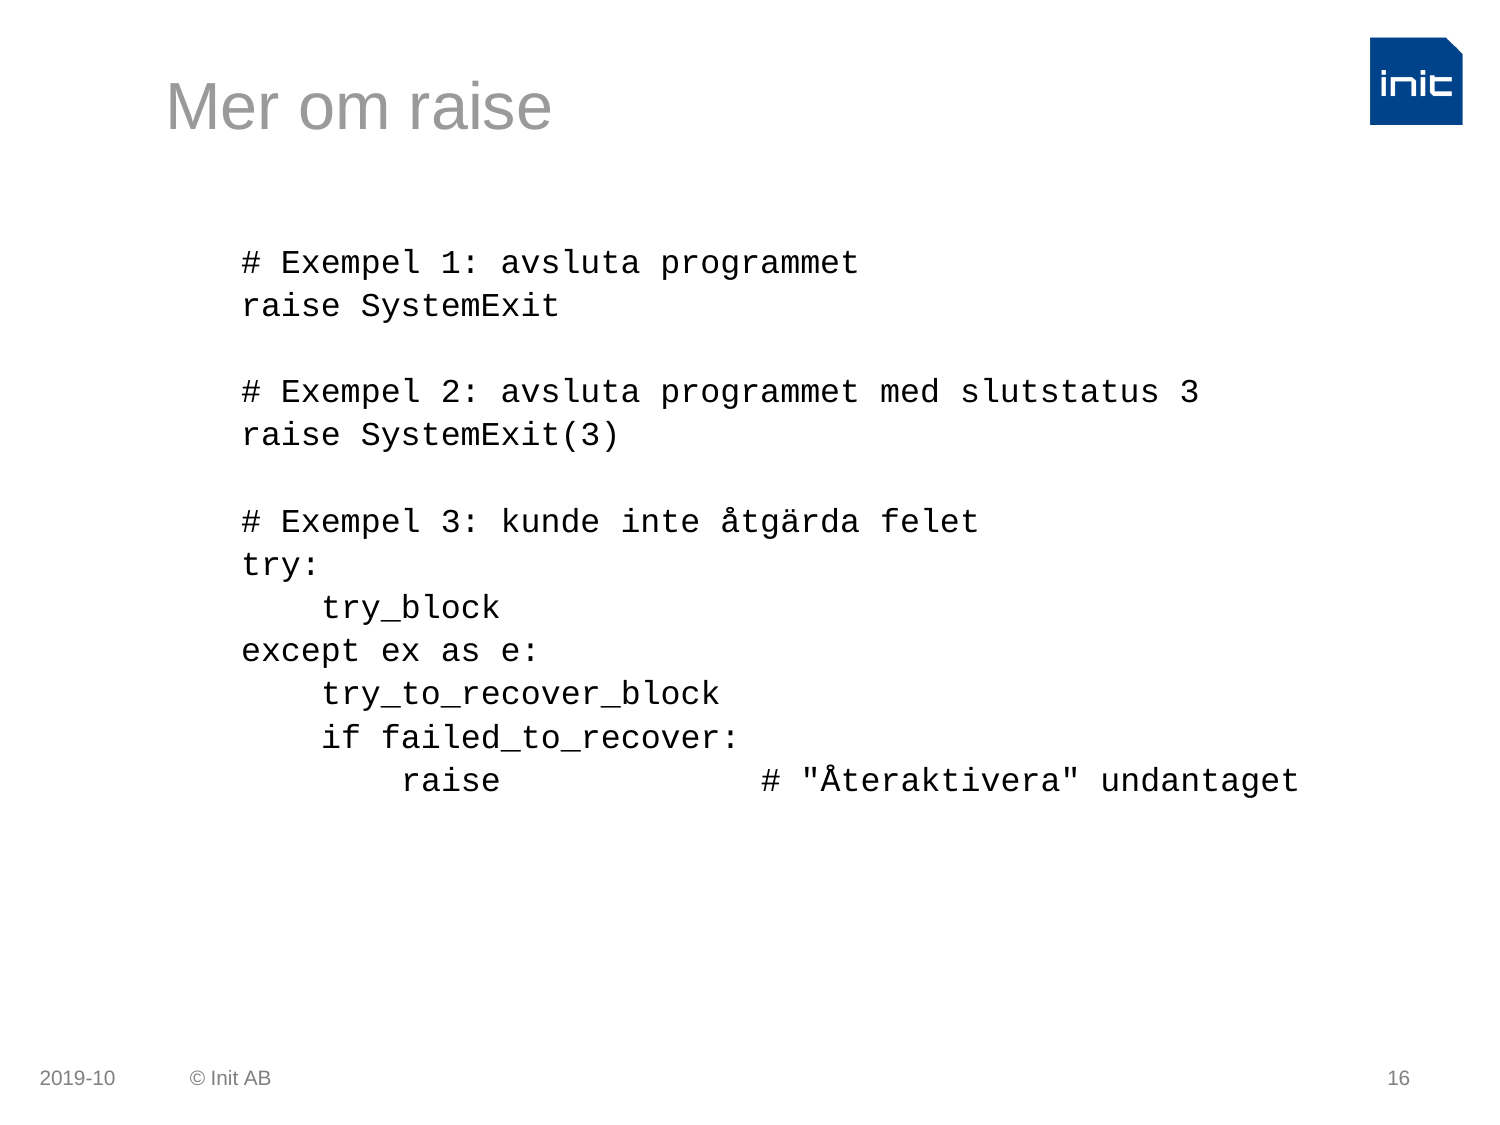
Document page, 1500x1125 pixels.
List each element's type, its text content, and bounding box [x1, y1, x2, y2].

text_box 2019-10 [24, 1037, 151, 1098]
text_box # Exempel 1: avsluta programmet raise SystemExit # Exempel 2: avsluta programmet med slutstatus 3 raise SystemExit(3) # Exempel 3: kunde inte åtgärda felet try: try_block except ex as e: try_to_recover_block if failed_to_recover: raise # "Återaktivera" undantaget [150, 189, 1351, 975]
text_box <nummer> [1350, 1037, 1426, 1098]
picture [1370, 37, 1463, 125]
text_box © Init AB [174, 1037, 1326, 1098]
text_box Mer om raise [150, 0, 1351, 151]
